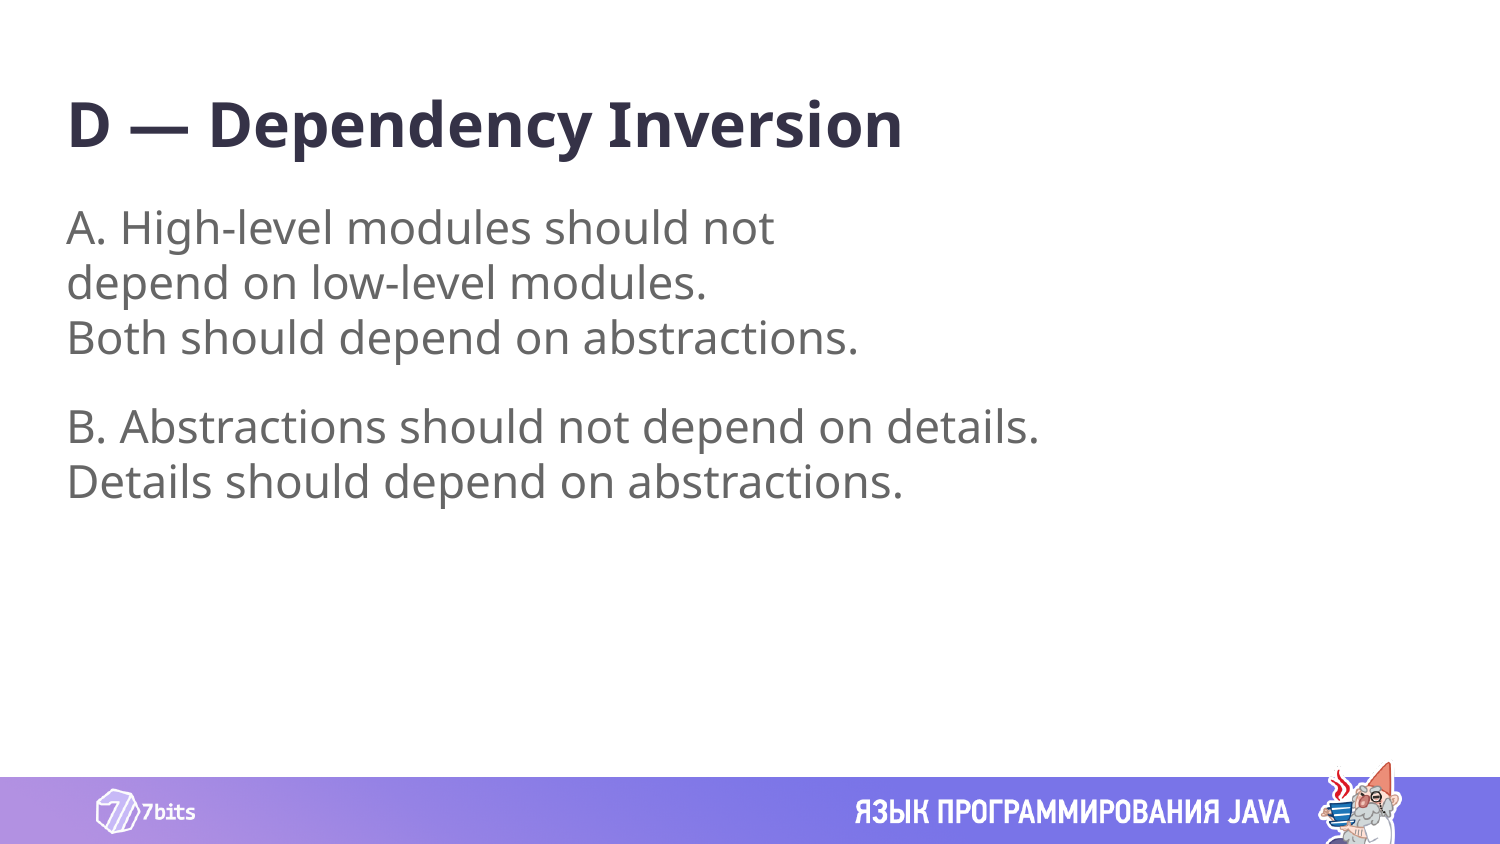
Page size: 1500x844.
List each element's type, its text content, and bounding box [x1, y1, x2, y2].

list A. High-level modules should not depend on low-level modules. Both should depend on abstractions. B. Abstractions should not depend on details. Details should depend on abstractions. [51, 184, 1449, 745]
picture [0, 717, 1500, 844]
title D — Dependency Inversion [51, 69, 1449, 164]
